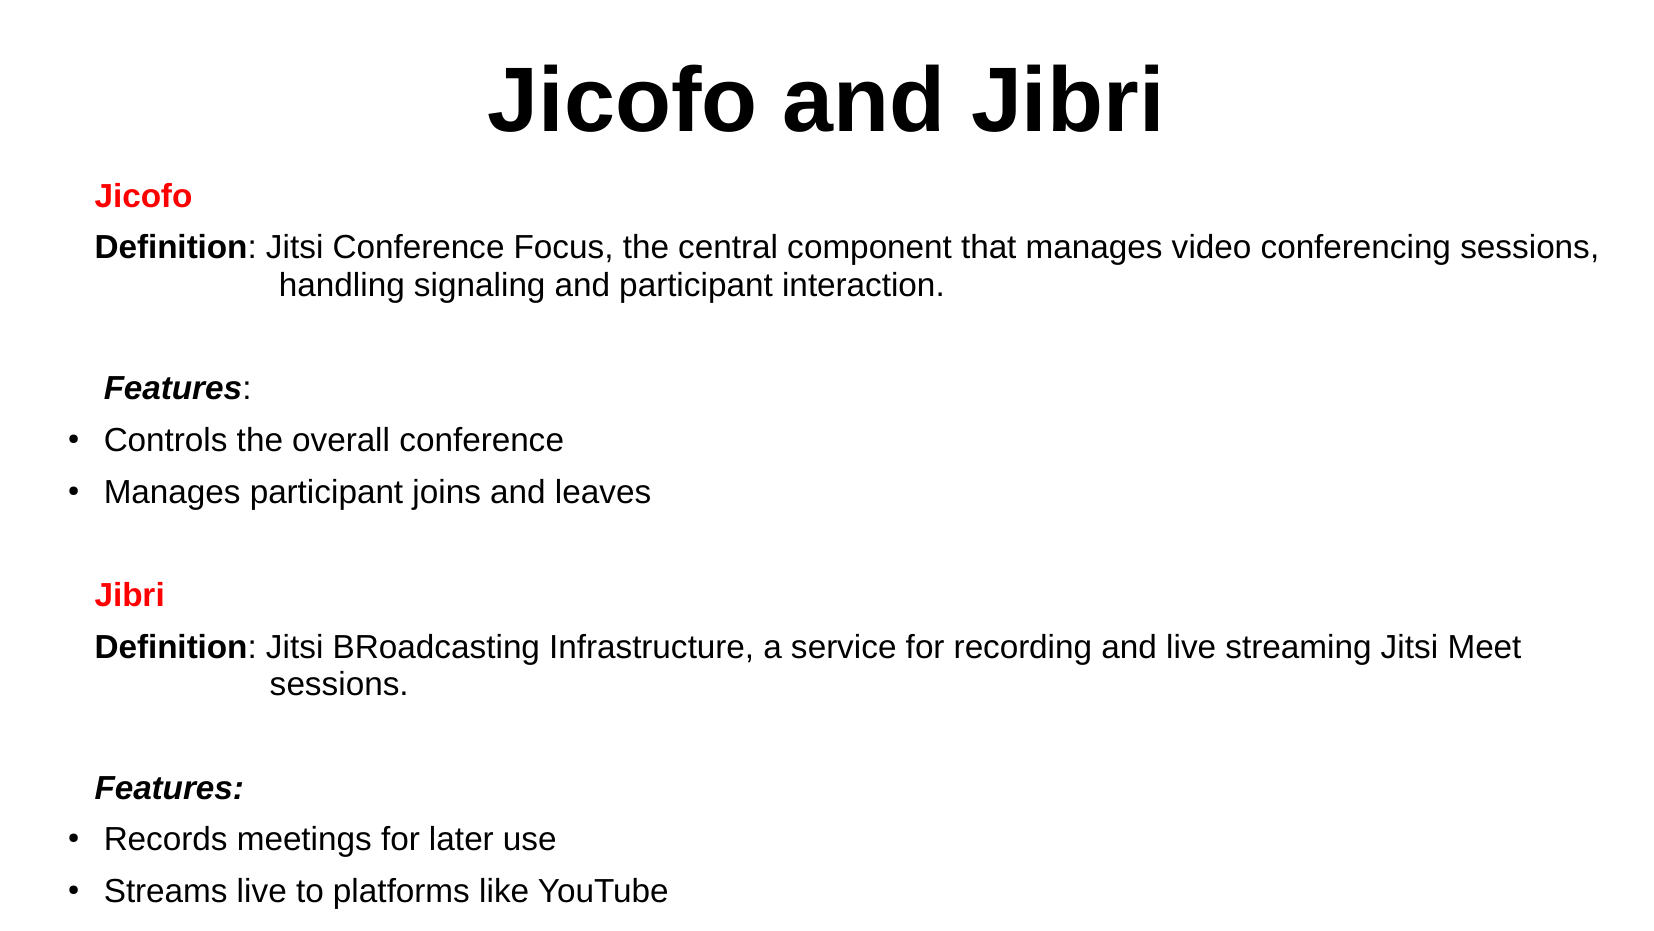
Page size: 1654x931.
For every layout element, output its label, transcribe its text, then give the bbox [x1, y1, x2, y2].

list Jicofo Definition: Jitsi Conference Focus, the central component that manages video conferencing sessions, handling signaling and participant interaction. Features: Controls the overall conference Manages participant joins and leaves Jibri Definition: Jitsi BRoadcasting Infrastructure, a service for recording and live streaming Jitsi Meet sessions. Features: Records meetings for later use Streams live to platforms like YouTube [59, 177, 1625, 916]
title Jicofo and Jibri [82, 21, 1571, 177]
